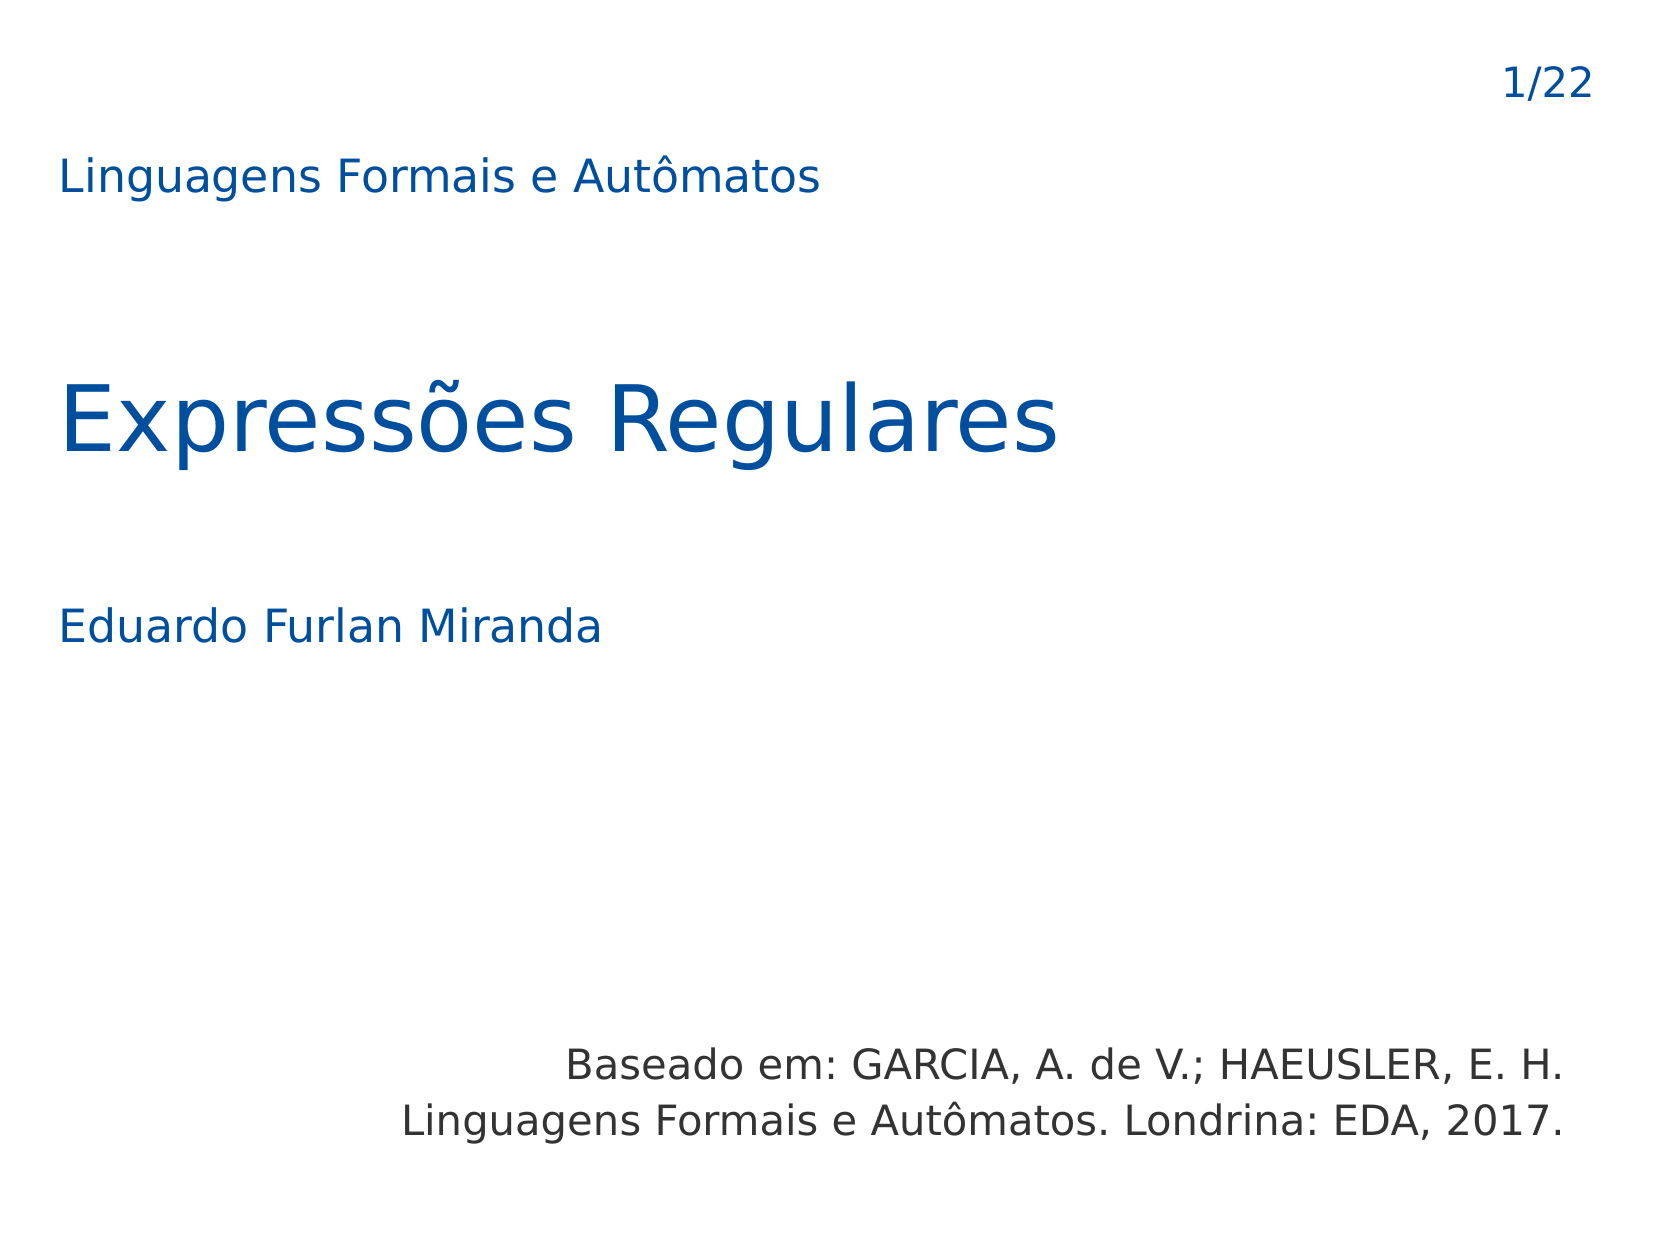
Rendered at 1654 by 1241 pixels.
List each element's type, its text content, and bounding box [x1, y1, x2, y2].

list Baseado em: GARCIA, A. de V.; HAEUSLER, E. H. Linguagens Formais e Autômatos. Londrina: EDA, 2017. [366, 1033, 1565, 1211]
list Linguagens Formais e Autômatos Expressões Regulares Eduardo Furlan Miranda [59, 141, 1625, 1211]
